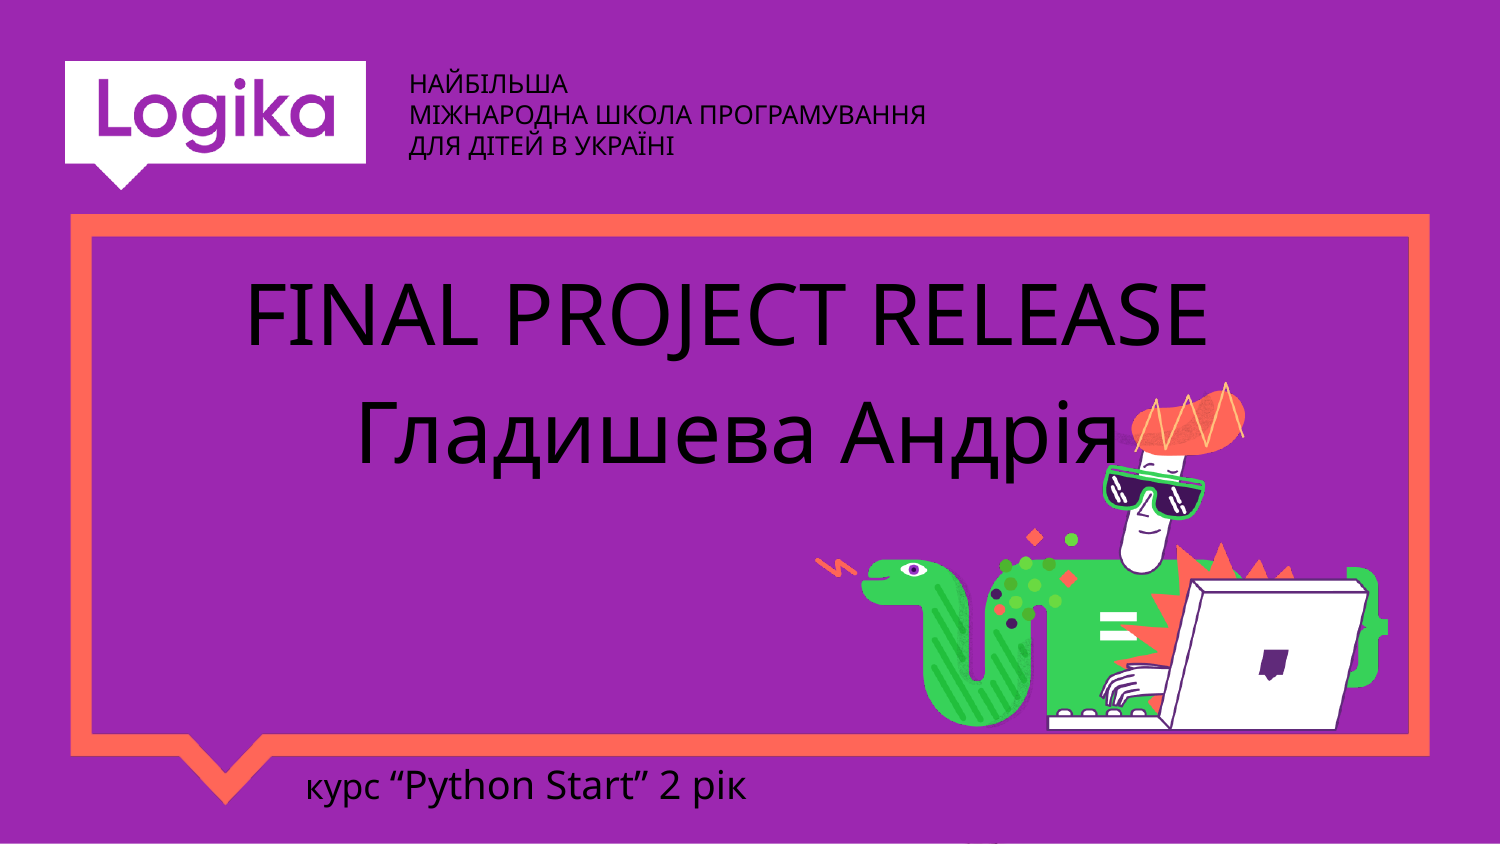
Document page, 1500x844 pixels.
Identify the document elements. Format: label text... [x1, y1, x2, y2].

picture [65, 61, 366, 190]
text_box НАЙБІЛЬША МІЖНАРОДНА ШКОЛА ПРОГРАМУВАННЯ ДЛЯ ДІТЕЙ В УКРАЇНІ [406, 57, 1110, 162]
text_box курс “Python Start” 2 рік [182, 747, 869, 808]
text_box FINAL PROJECT RELEASE Гладишева Андрія [94, 234, 1382, 481]
picture [70, 214, 1430, 806]
text_box [0, 0, 1500, 844]
